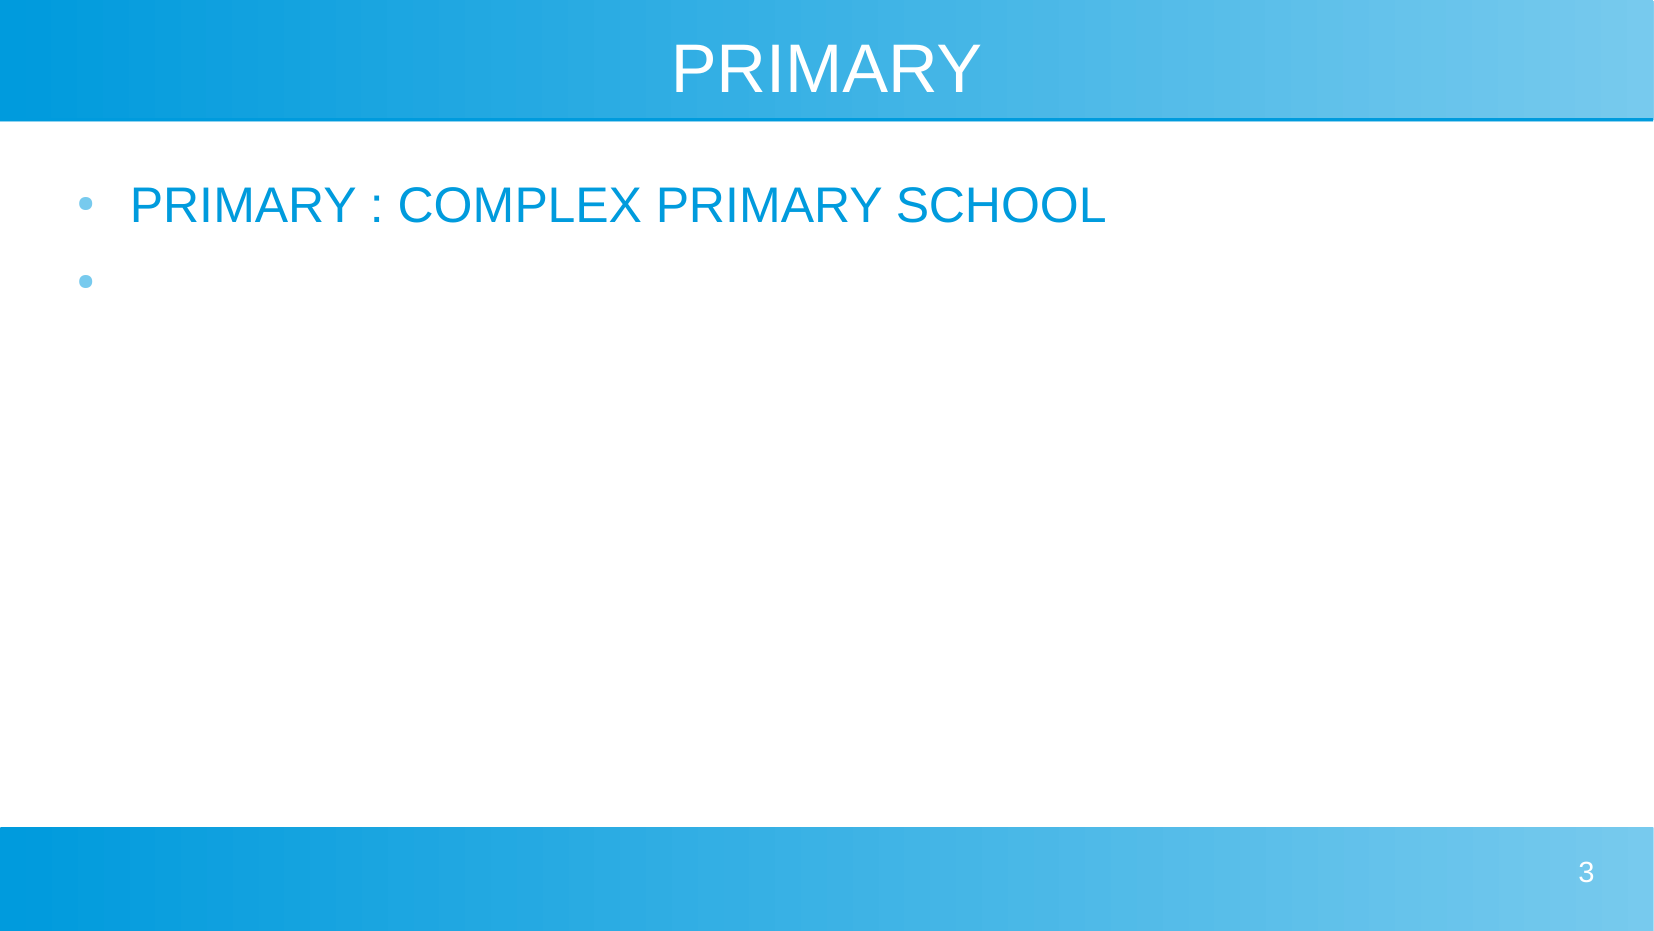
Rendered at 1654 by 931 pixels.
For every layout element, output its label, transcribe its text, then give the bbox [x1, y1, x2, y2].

title PRIMARY [59, 29, 1595, 108]
list PRIMARY : COMPLEX PRIMARY SCHOOL [59, 177, 1595, 768]
